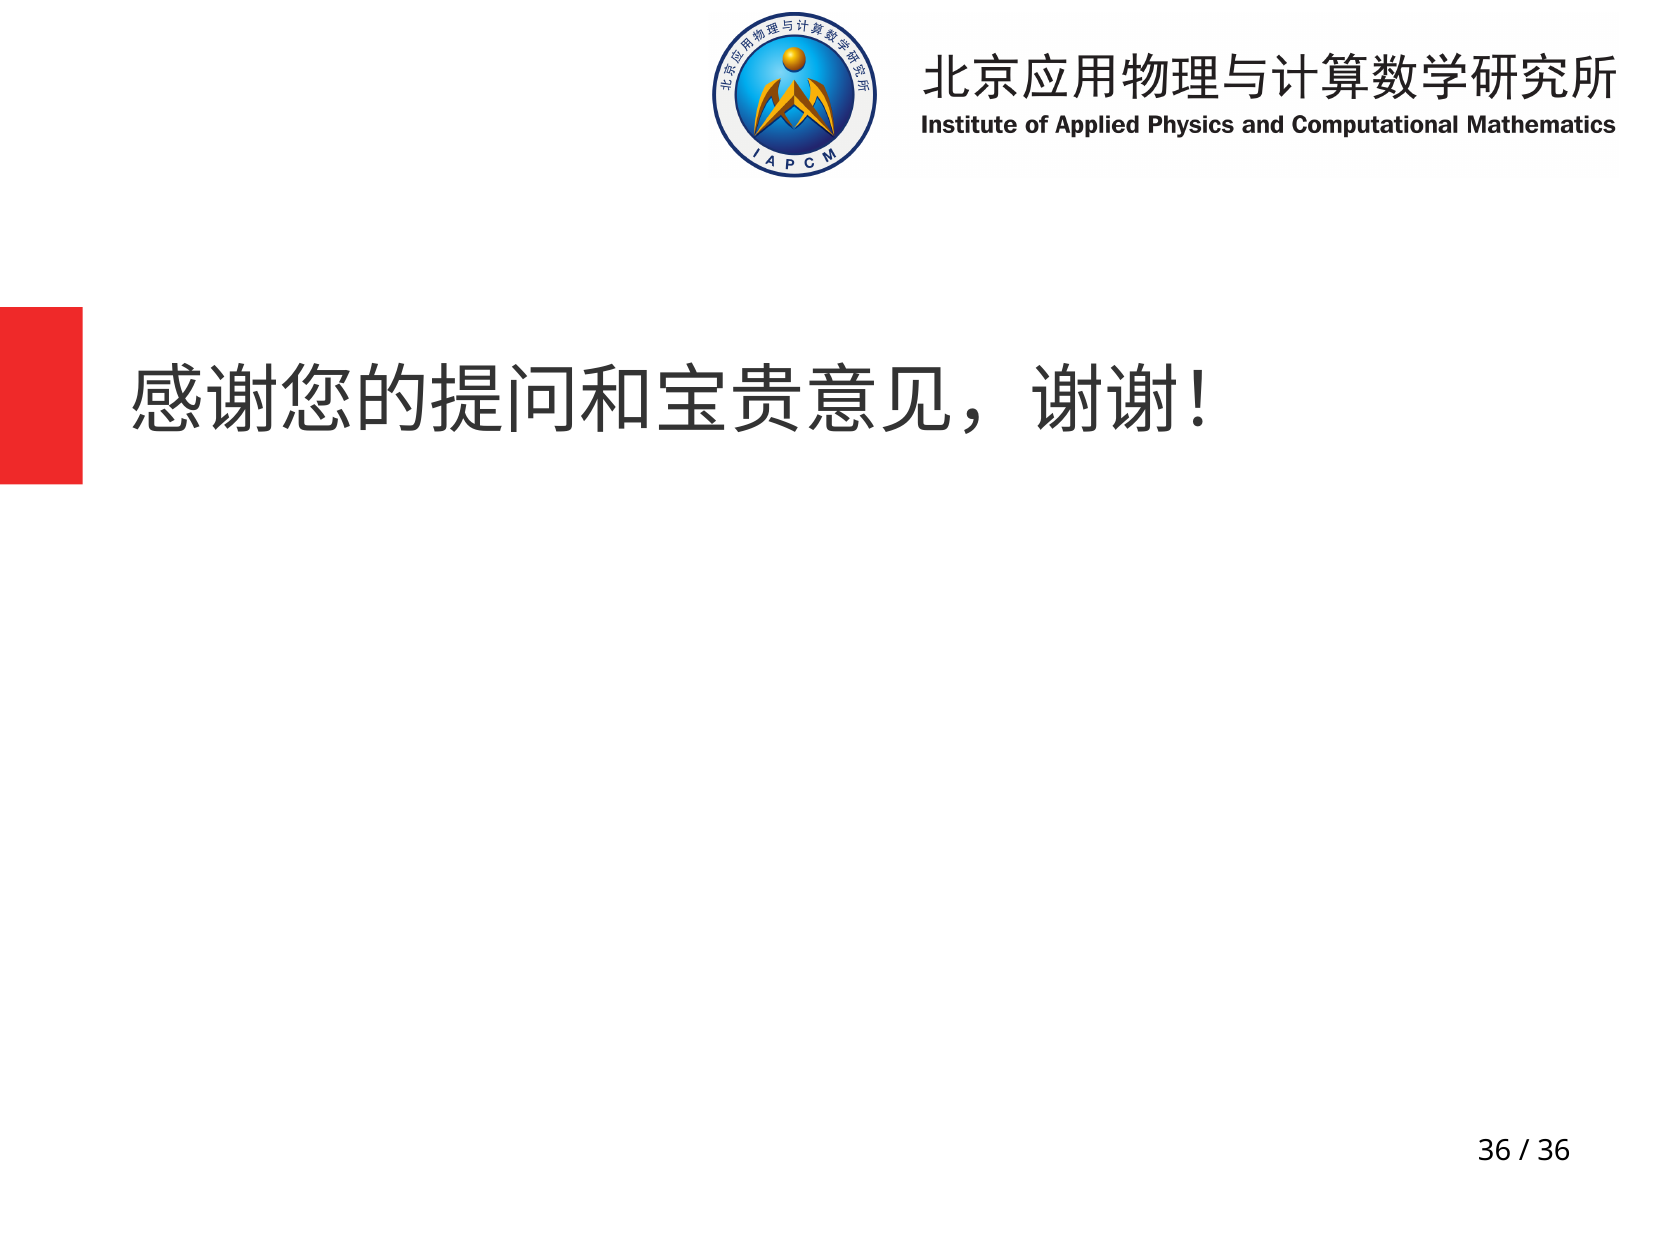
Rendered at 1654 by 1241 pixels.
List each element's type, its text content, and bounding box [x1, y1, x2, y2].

picture [708, 12, 1619, 178]
title 感谢您的提问和宝贵意见，谢谢！ [129, 257, 1536, 531]
